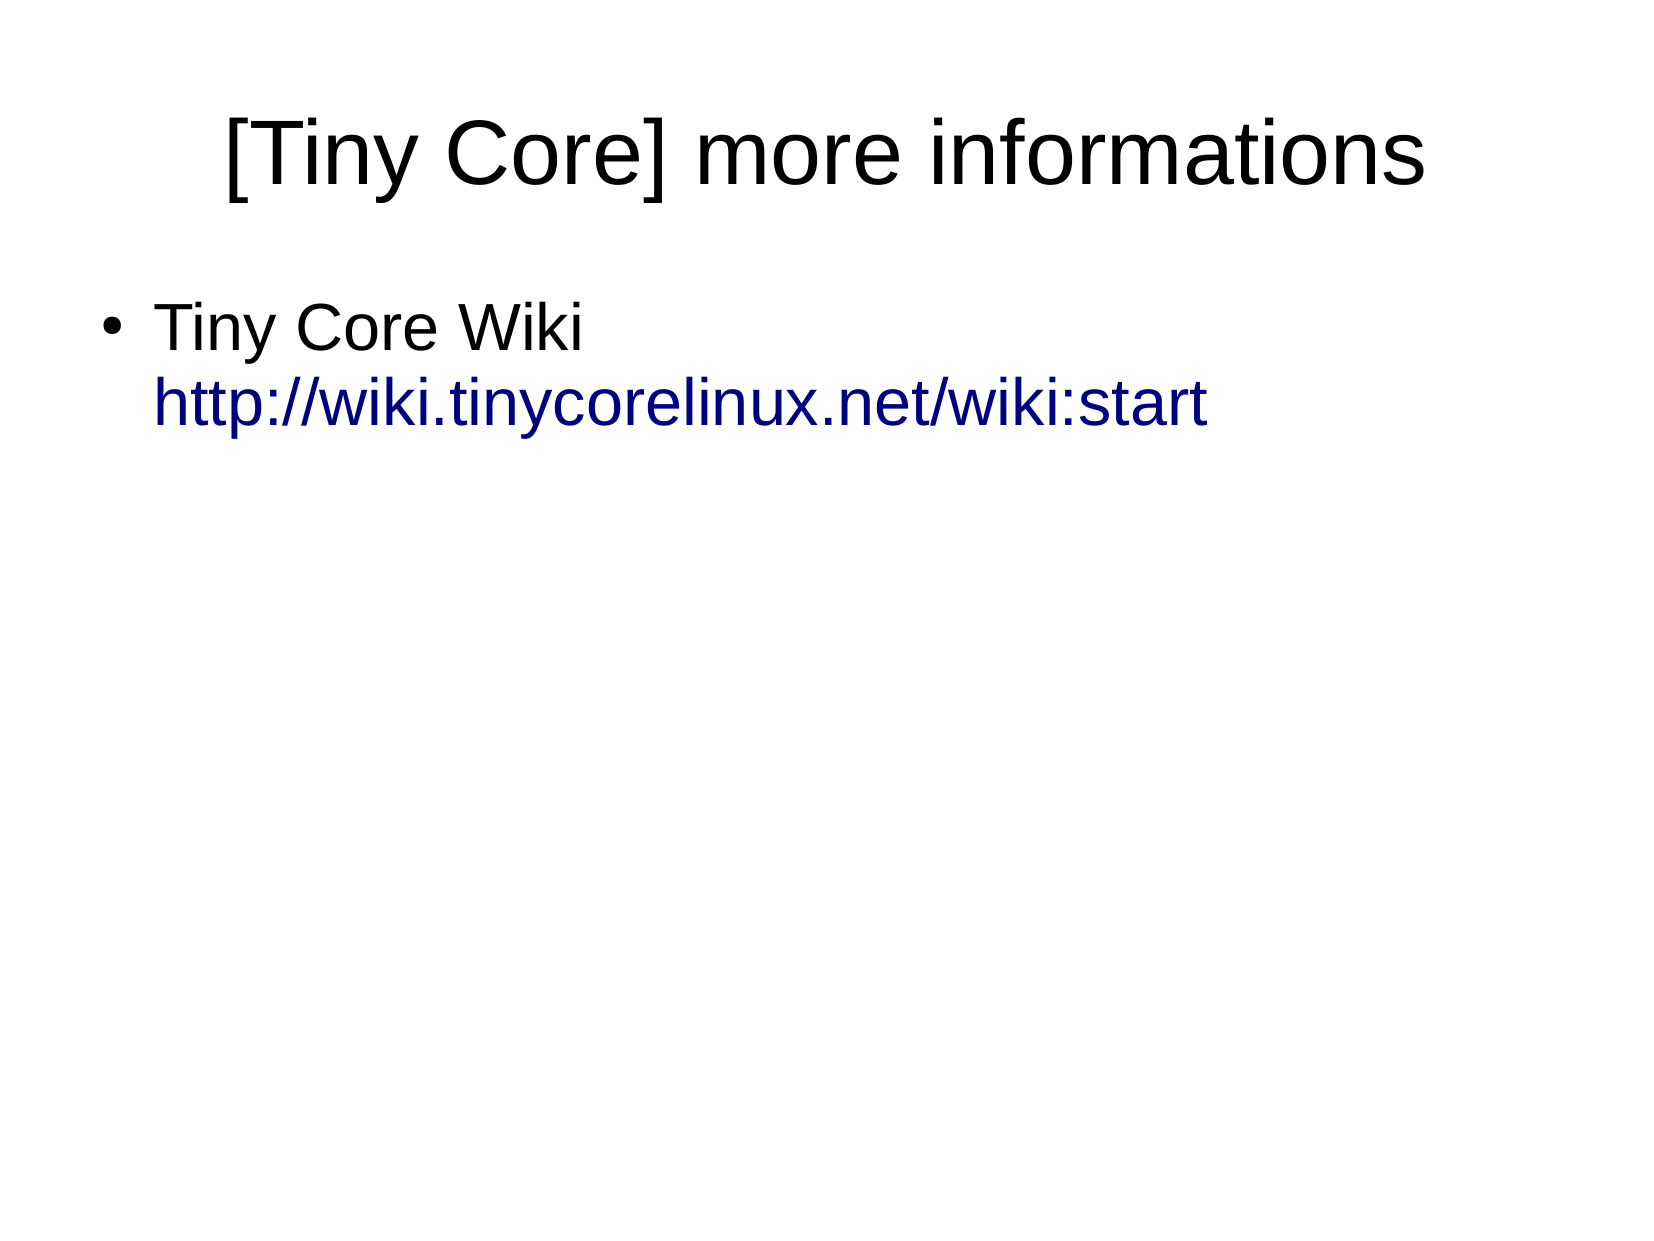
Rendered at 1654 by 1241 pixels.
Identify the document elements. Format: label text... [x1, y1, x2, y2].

title [Tiny Core] more informations [82, 49, 1571, 257]
list Tiny Core Wiki http://wiki.tinycorelinux.net/wiki:start [82, 290, 1538, 1010]
